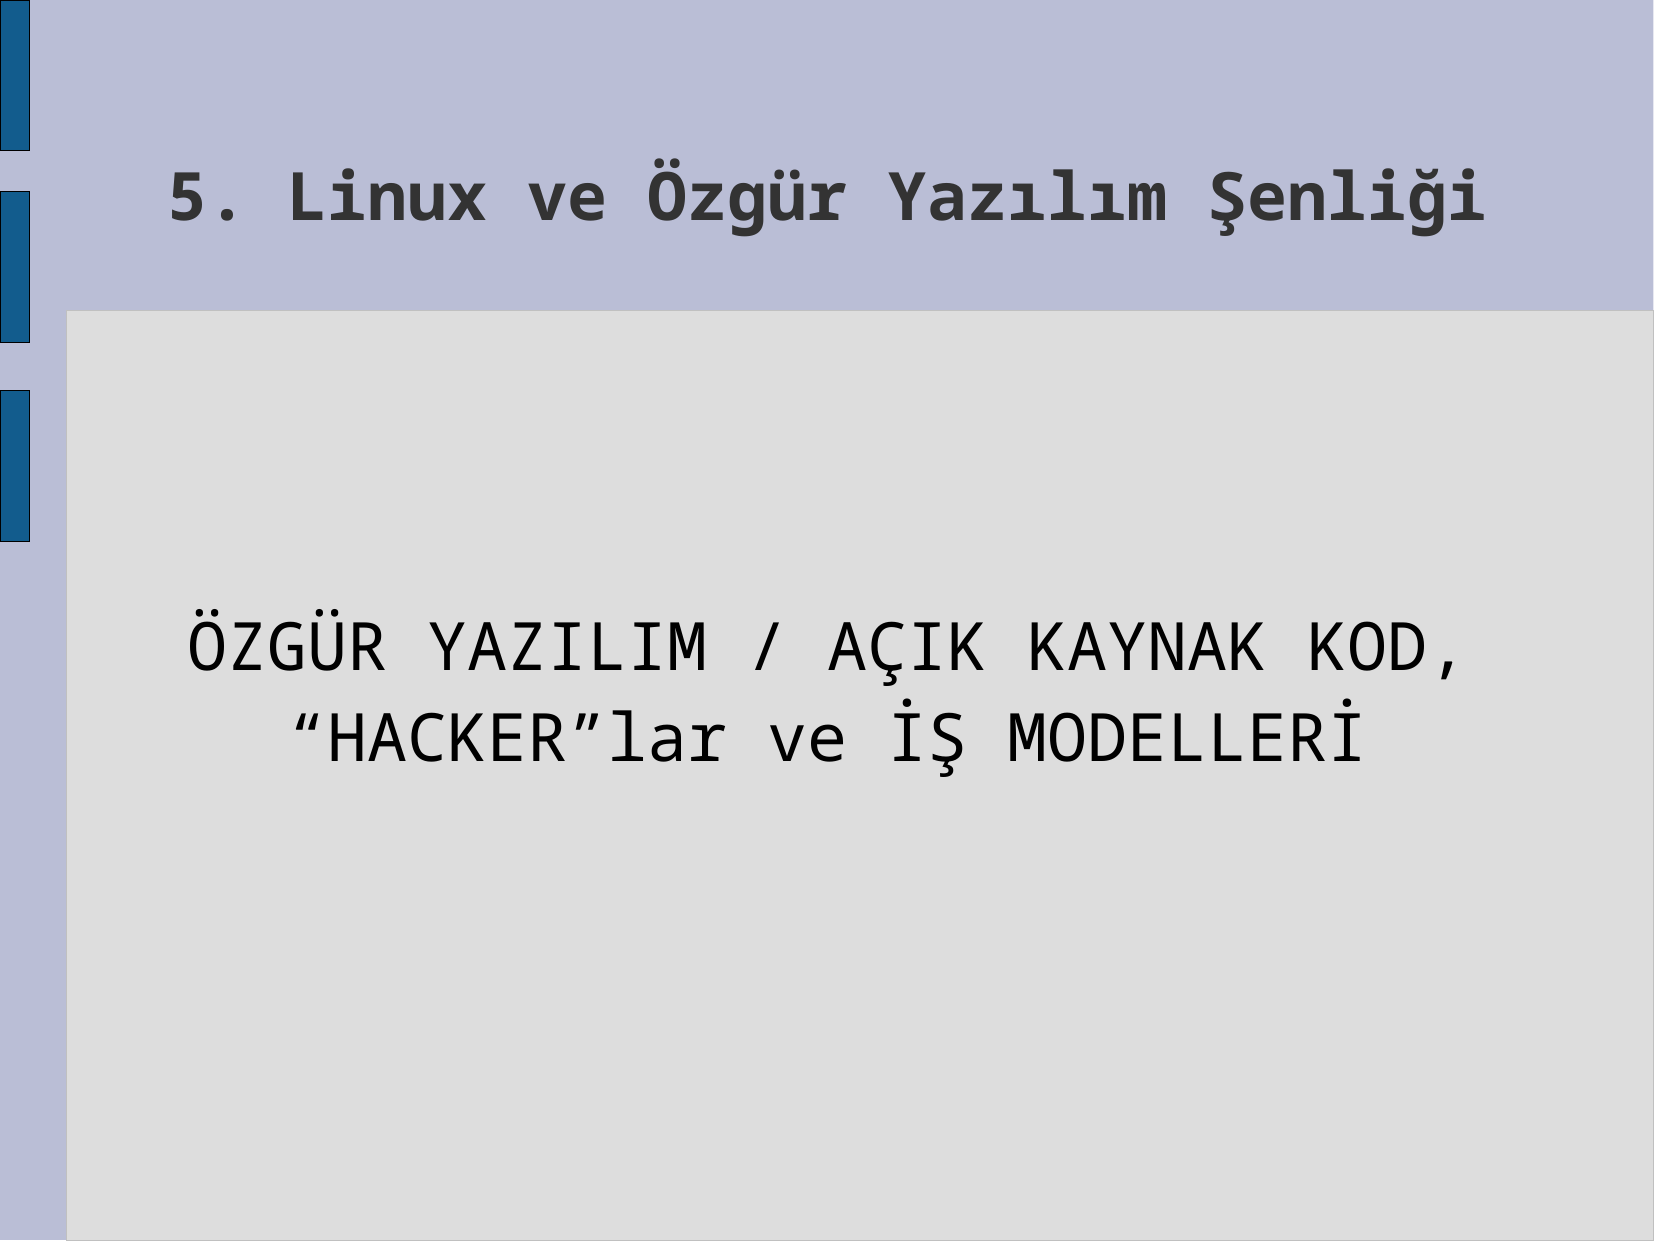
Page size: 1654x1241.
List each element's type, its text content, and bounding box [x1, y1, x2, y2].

subtitle ÖZGÜR YAZILIM / AÇIK KAYNAK KOD, “HACKER”lar ve İŞ MODELLERİ [121, 344, 1534, 1127]
title 5. Linux ve Özgür Yazılım Şenliği [121, 91, 1534, 299]
